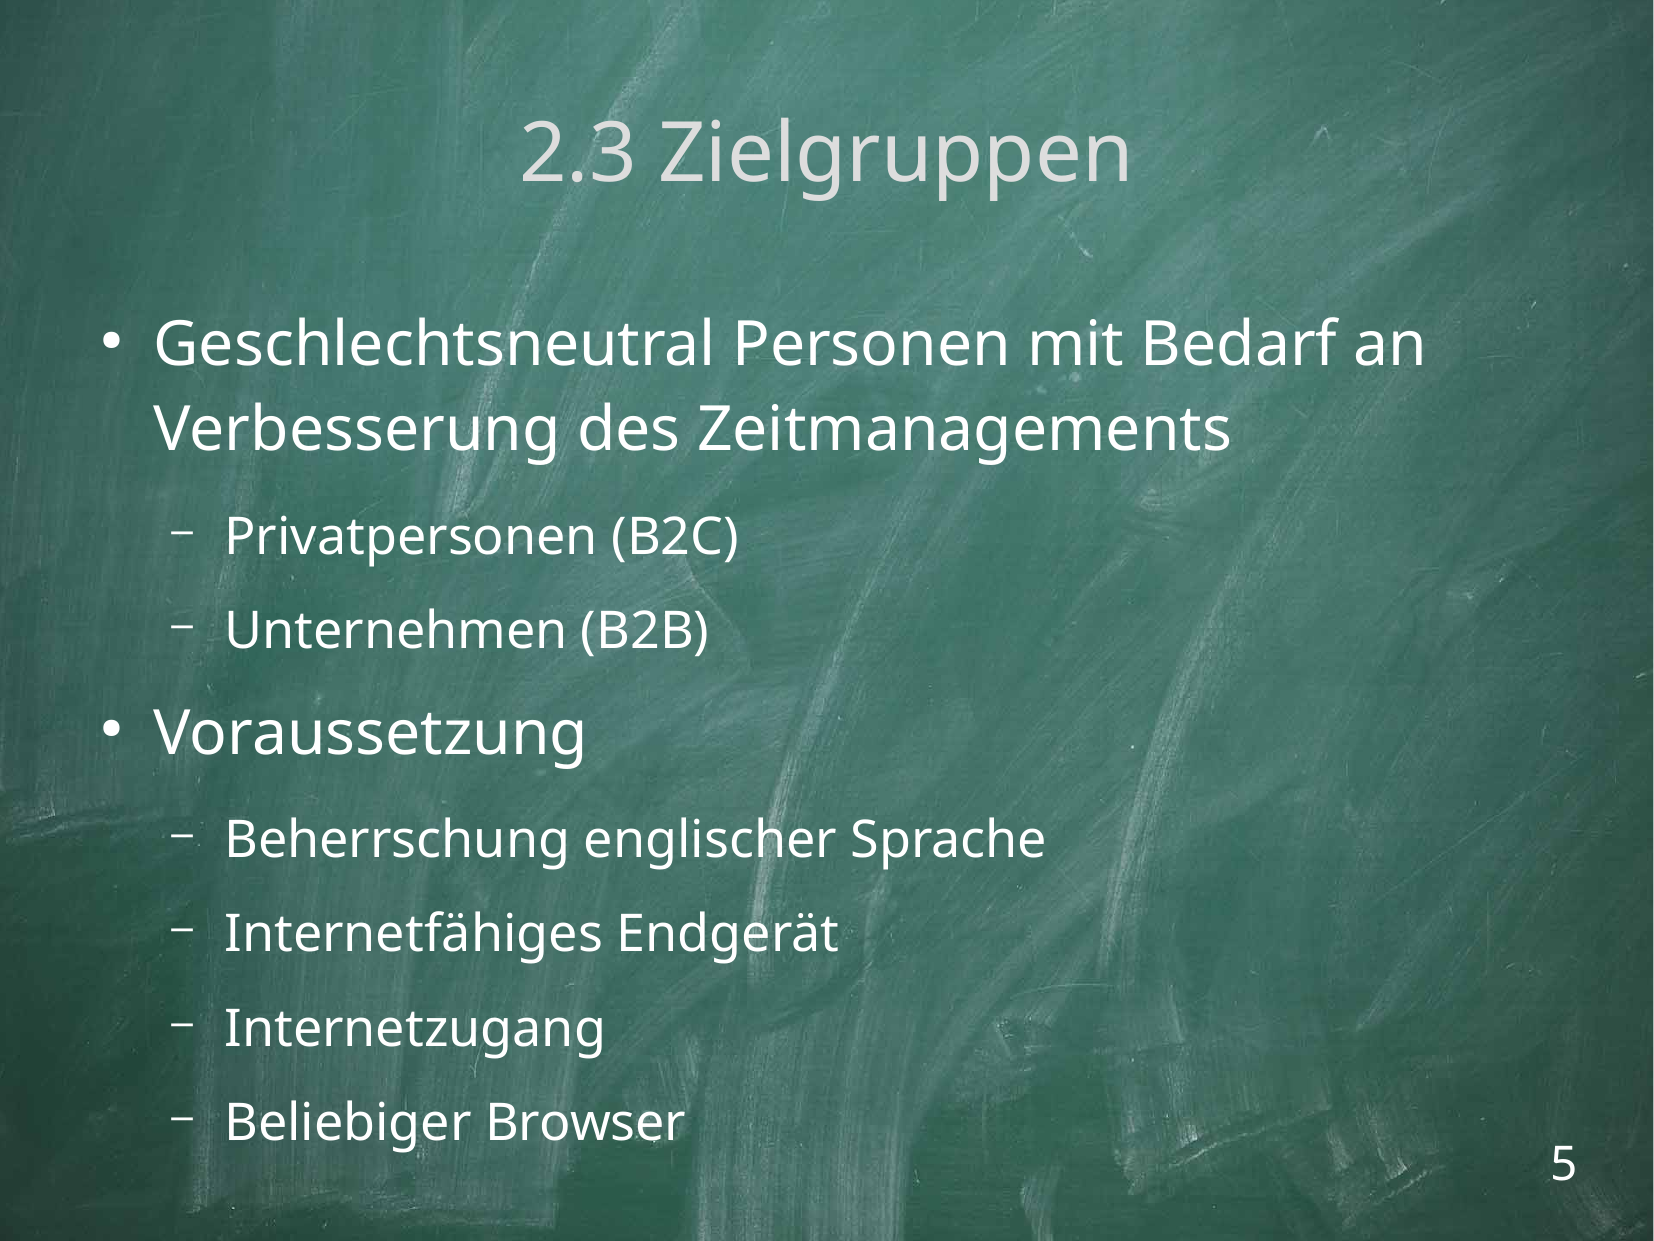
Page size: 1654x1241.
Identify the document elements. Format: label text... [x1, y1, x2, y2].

text_box 5 [1535, 1122, 1654, 1200]
picture [0, 0, 1654, 1241]
list Geschlechtsneutral Personen mit Bedarf an Verbesserung des Zeitmanagements Privatpersonen (B2C) Unternehmen (B2B) Voraussetzung Beherrschung englischer Sprache Internetfähiges Endgerät Internetzugang Beliebiger Browser [82, 299, 1571, 1019]
title 2.3 Zielgruppen [250, 47, 1403, 252]
